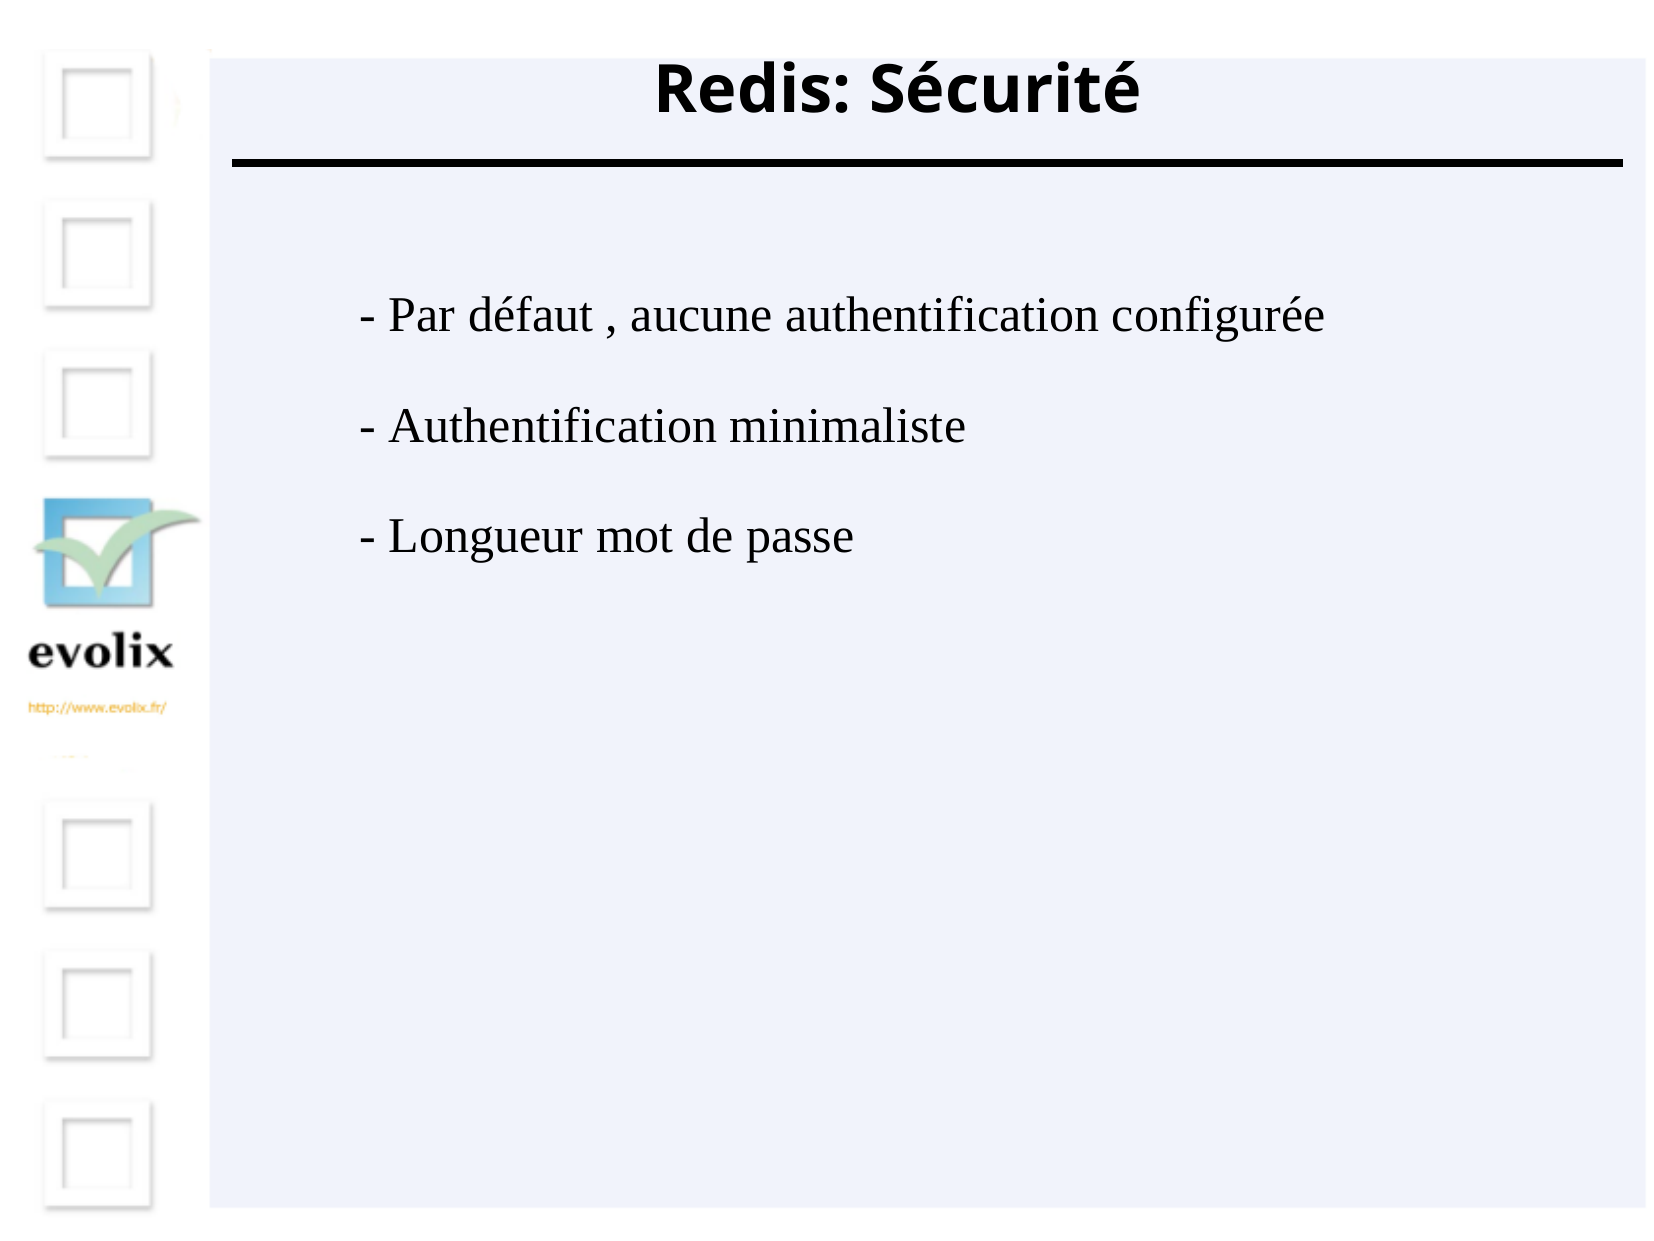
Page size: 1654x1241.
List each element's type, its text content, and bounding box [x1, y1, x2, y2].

title Redis: Sécurité [411, 25, 1386, 149]
text_box - Par défaut , aucune authentification configurée - Authentification minimaliste - Longueur mot de passe [359, 287, 1570, 590]
picture [0, 49, 1654, 1218]
